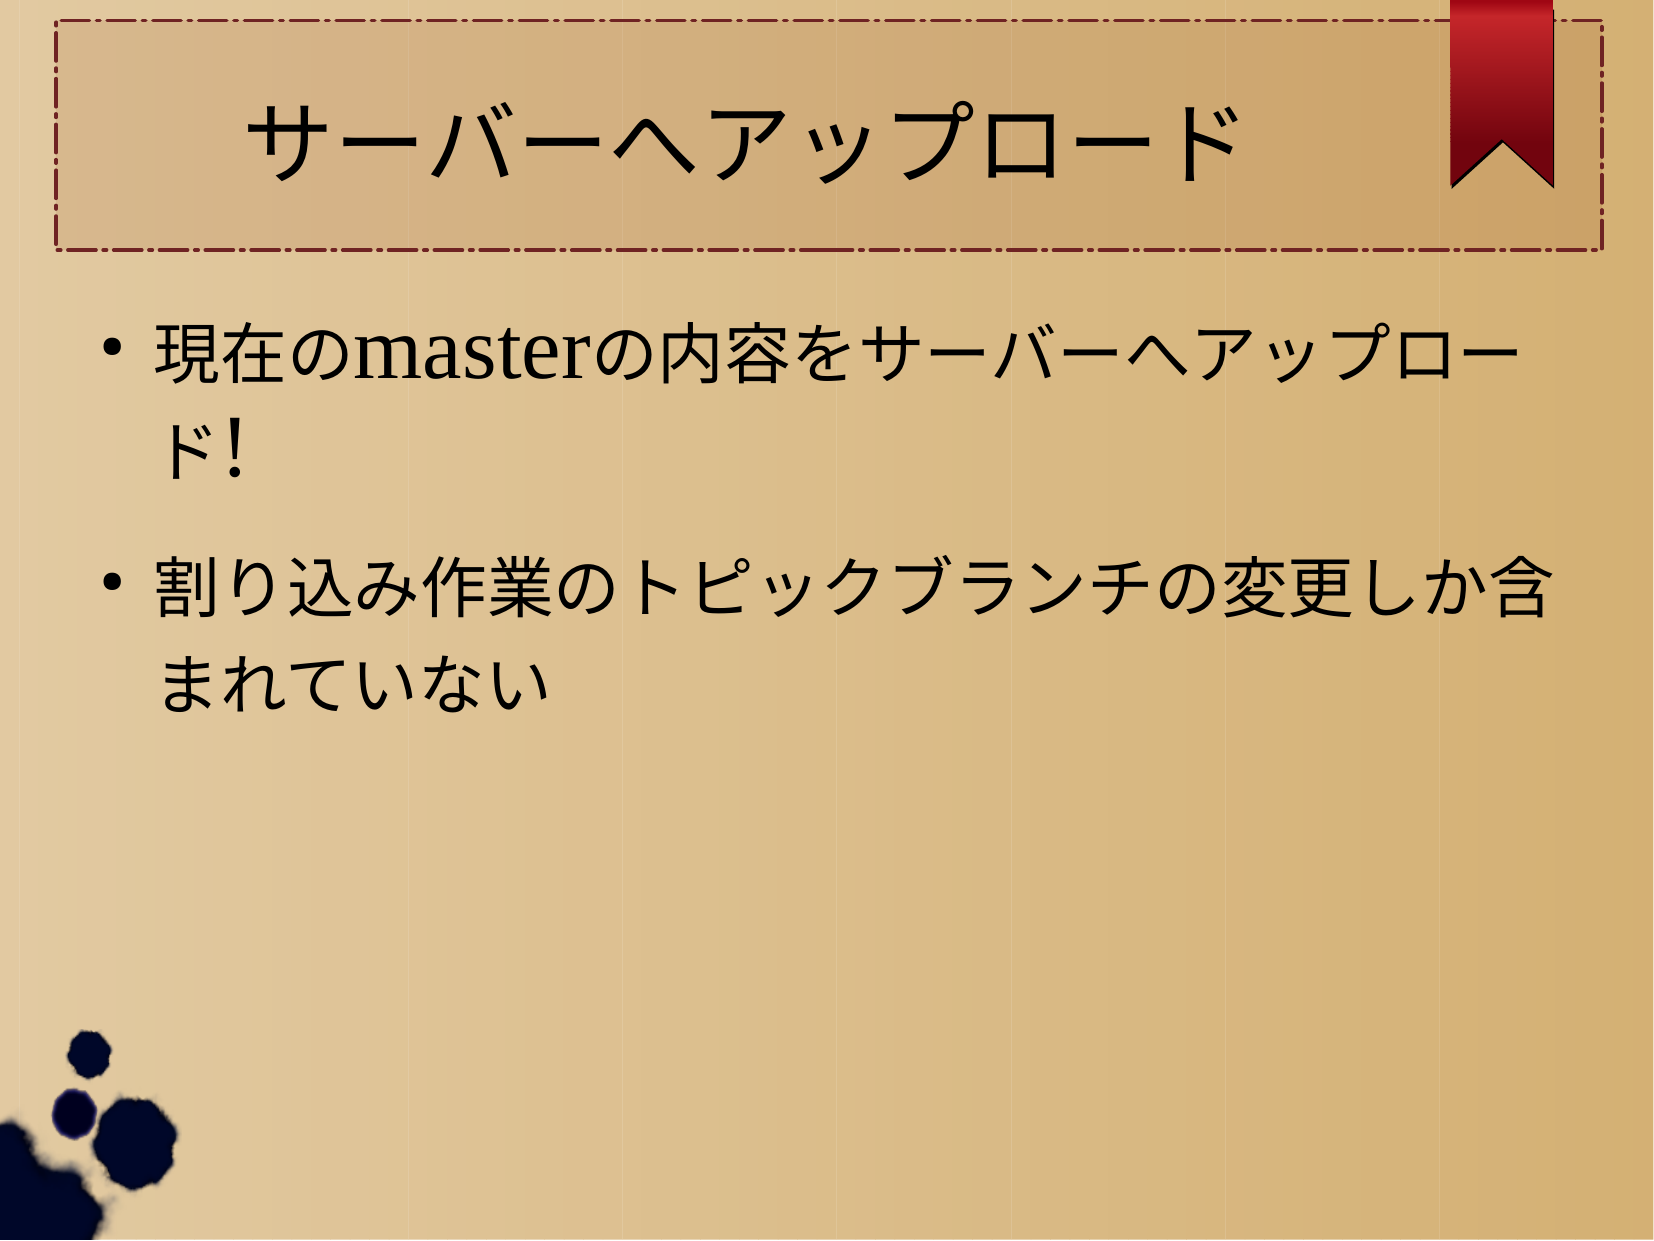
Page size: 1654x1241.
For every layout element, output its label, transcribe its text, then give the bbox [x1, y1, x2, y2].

list 現在のmasterの内容をサーバーへアップロード! 割り込み作業のトピックブランチの変更しか含まれていない [82, 299, 1571, 1019]
title サーバーへアップロード [82, 47, 1412, 229]
